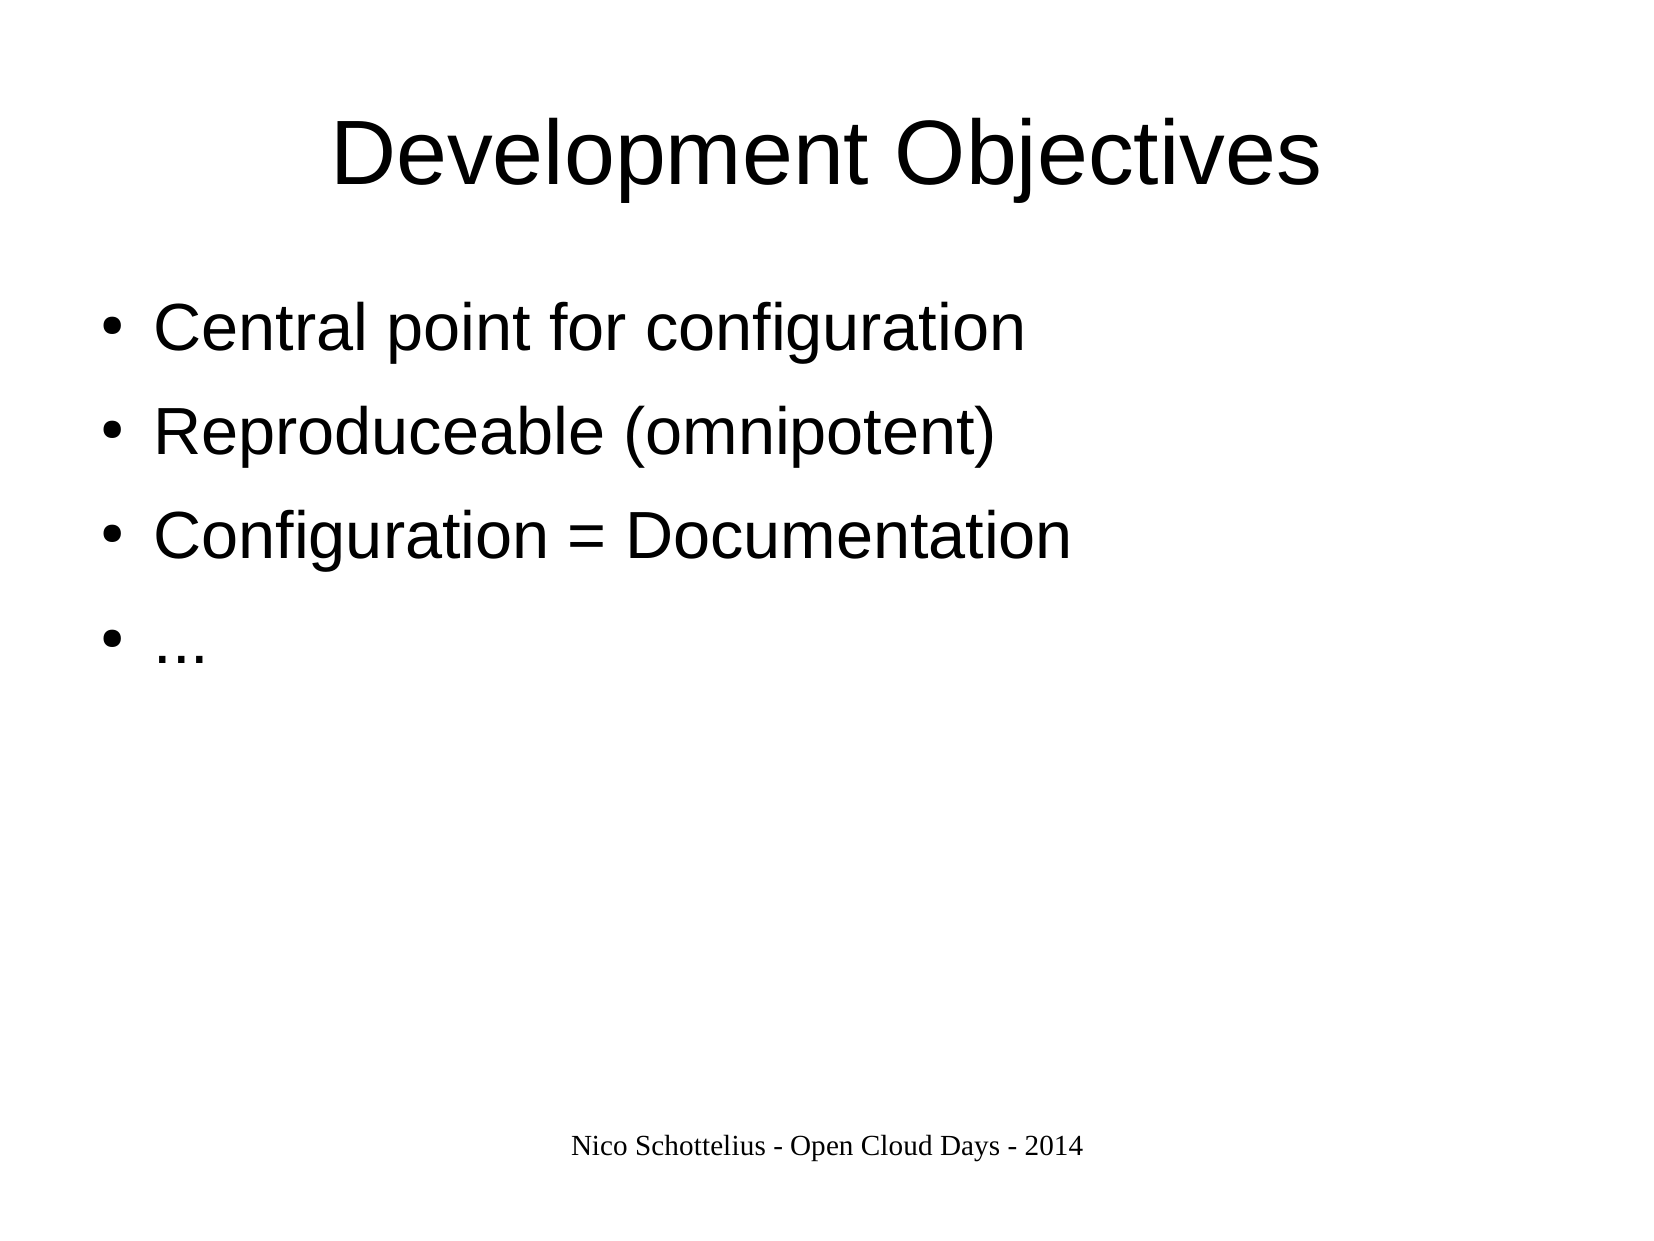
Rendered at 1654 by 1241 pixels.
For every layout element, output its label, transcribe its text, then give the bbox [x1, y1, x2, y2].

list Central point for configuration Reproduceable (omnipotent) Configuration = Documentation ... [82, 290, 1538, 1010]
title Development Objectives [82, 49, 1571, 257]
